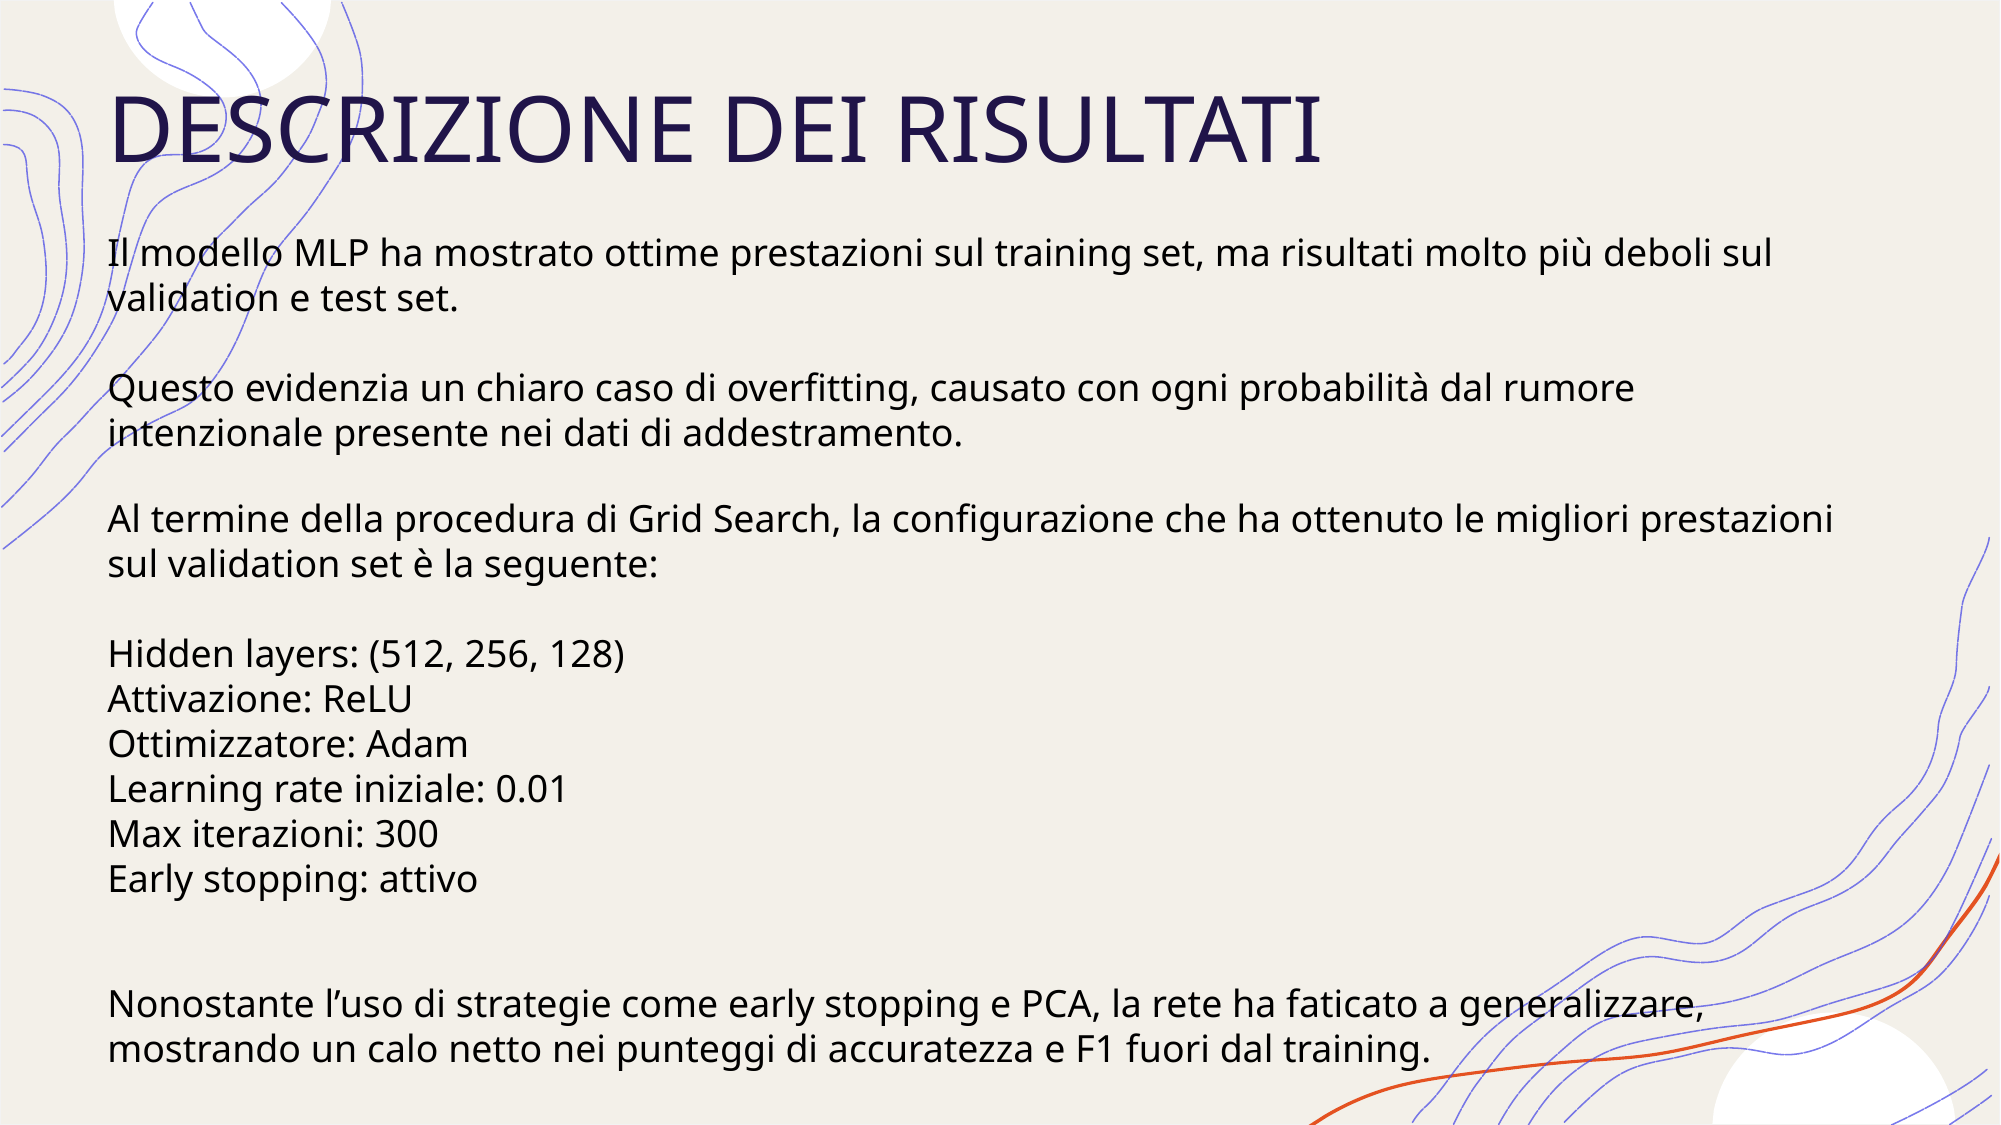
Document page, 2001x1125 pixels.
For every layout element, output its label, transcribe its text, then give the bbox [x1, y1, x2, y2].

text_box Al termine della procedura di Grid Search, la configurazione che ha ottenuto le migliori prestazioni sul validation set è la seguente: Hidden layers: (512, 256, 128) Attivazione: ReLU Ottimizzatore: Adam Learning rate iniziale: 0.01 Max iterazioni: 300 Early stopping: attivo [92, 487, 1874, 912]
text_box Nonostante l’uso di strategie come early stopping e PCA, la rete ha faticato a generalizzare, mostrando un calo netto nei punteggi di accuratezza e F1 fuori dal training. [92, 972, 1786, 1079]
text_box Il modello MLP ha mostrato ottime prestazioni sul training set, ma risultati molto più deboli sul validation e test set. Questo evidenzia un chiaro caso di overfitting, causato con ogni probabilità dal rumore intenzionale presente nei dati di addestramento. [92, 221, 1874, 464]
title DESCRIZIONE DEI RISULTATI [92, 17, 1818, 221]
